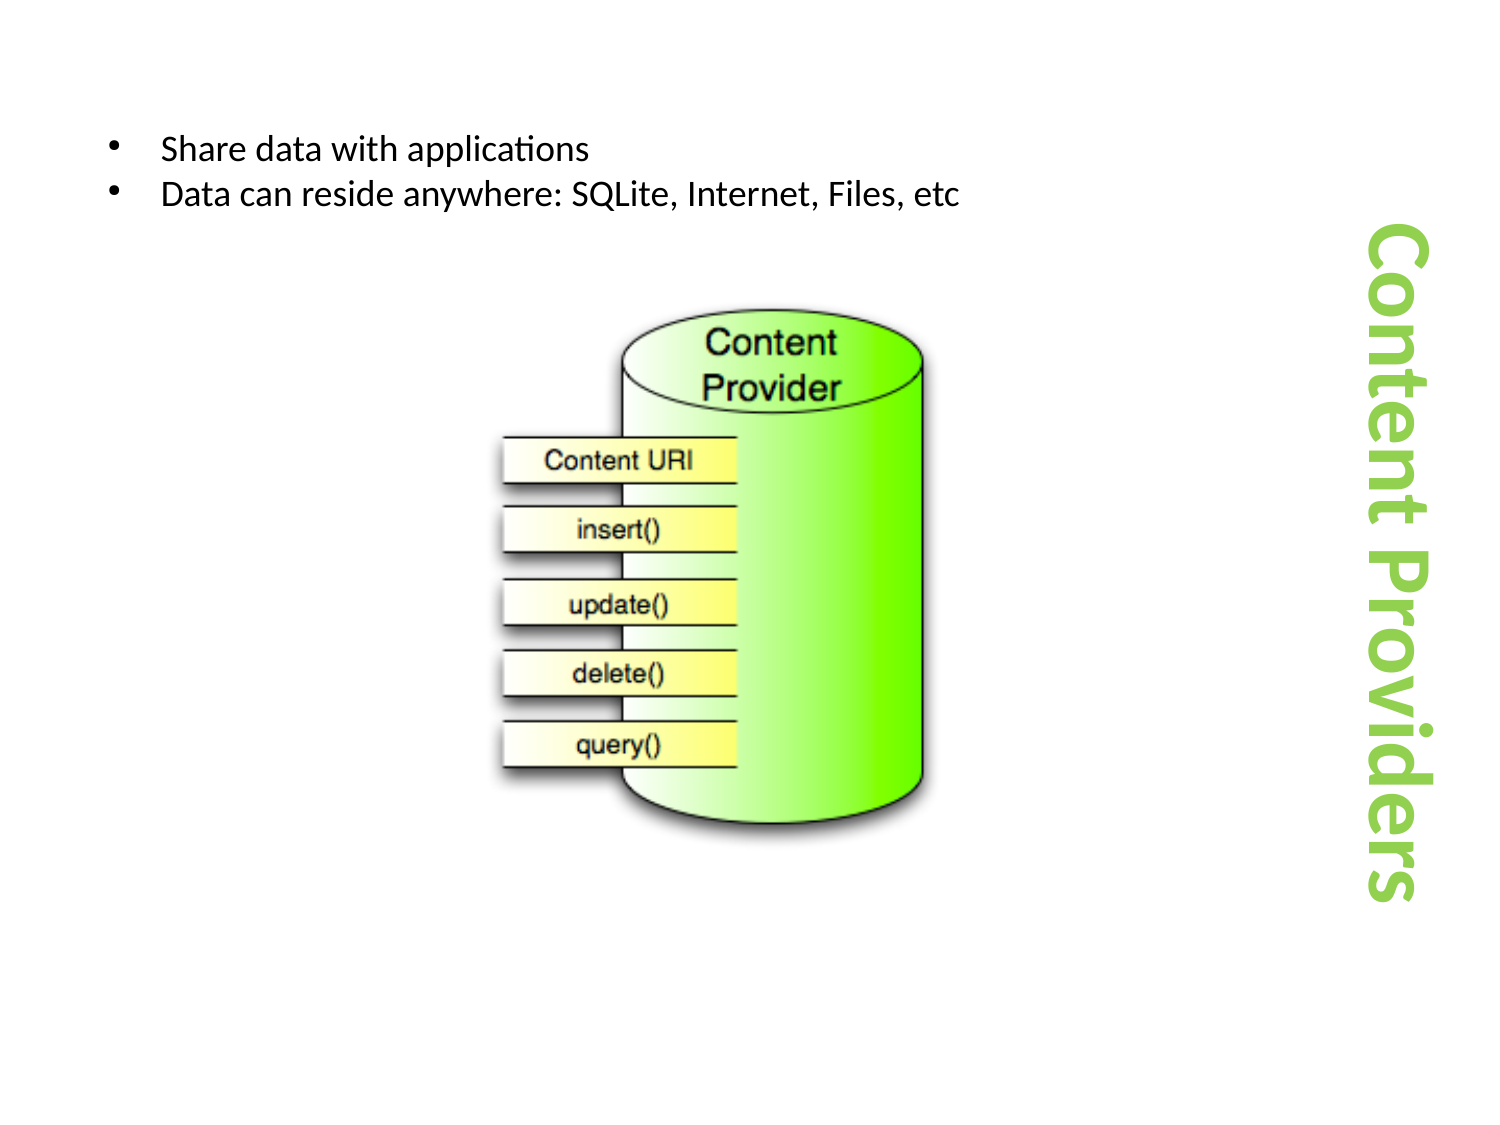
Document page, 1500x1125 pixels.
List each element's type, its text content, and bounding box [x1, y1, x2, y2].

list Share data with applications Data can reside anywhere: SQLite, Internet, Files, etc [75, 116, 1306, 1005]
picture [480, 295, 945, 896]
title Content Providers [1312, 116, 1500, 1012]
